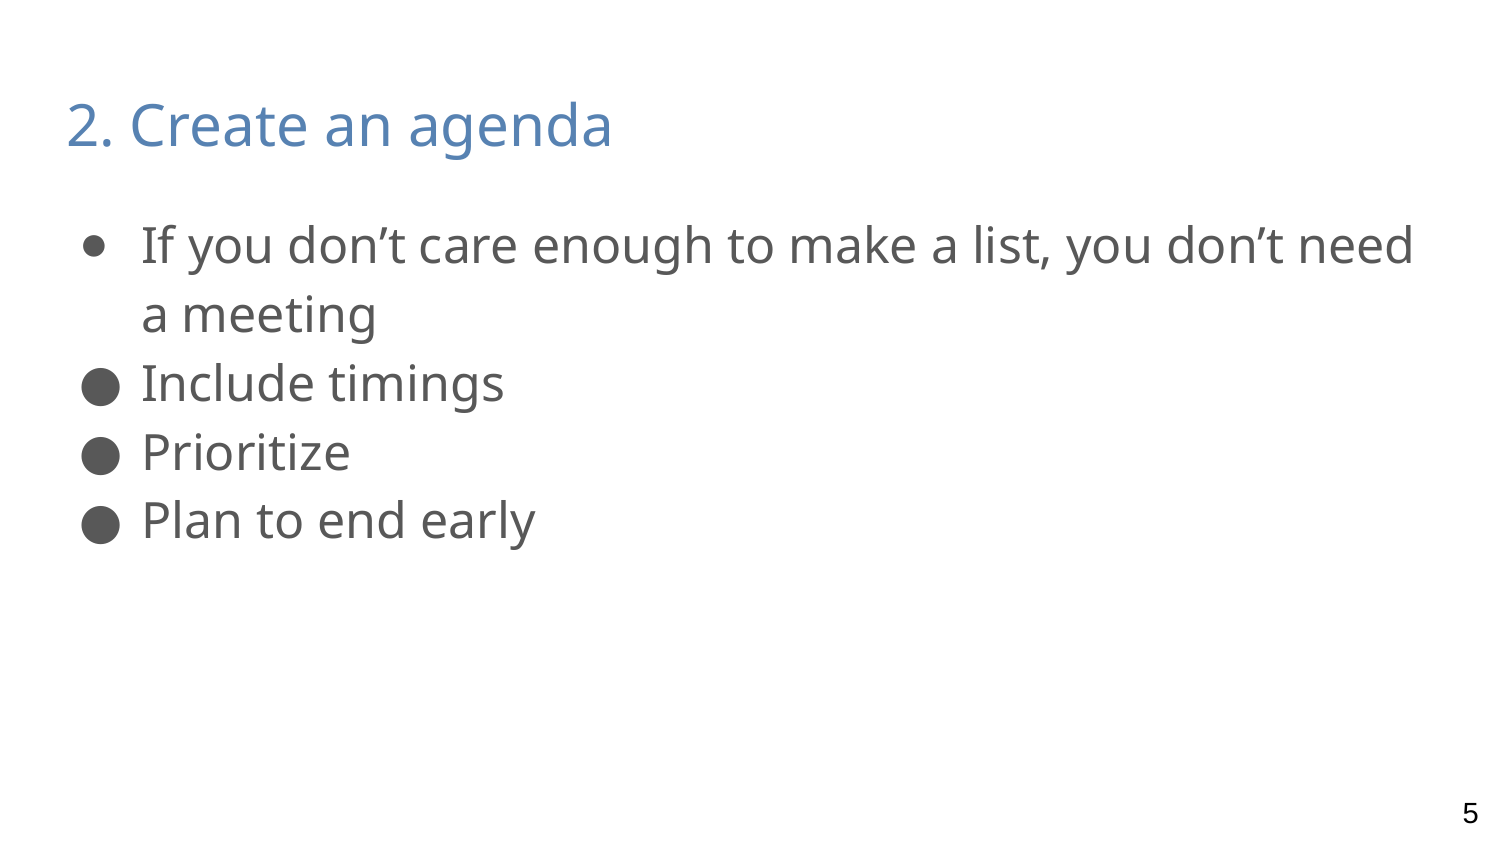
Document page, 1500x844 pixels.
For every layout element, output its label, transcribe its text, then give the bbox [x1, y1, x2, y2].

title 2. Create an agenda [51, 72, 1449, 167]
slide_number <number> [1403, 779, 1494, 844]
list If you don’t care enough to make a list, you don’t need a meeting Include timings Prioritize Plan to end early [51, 189, 1449, 750]
